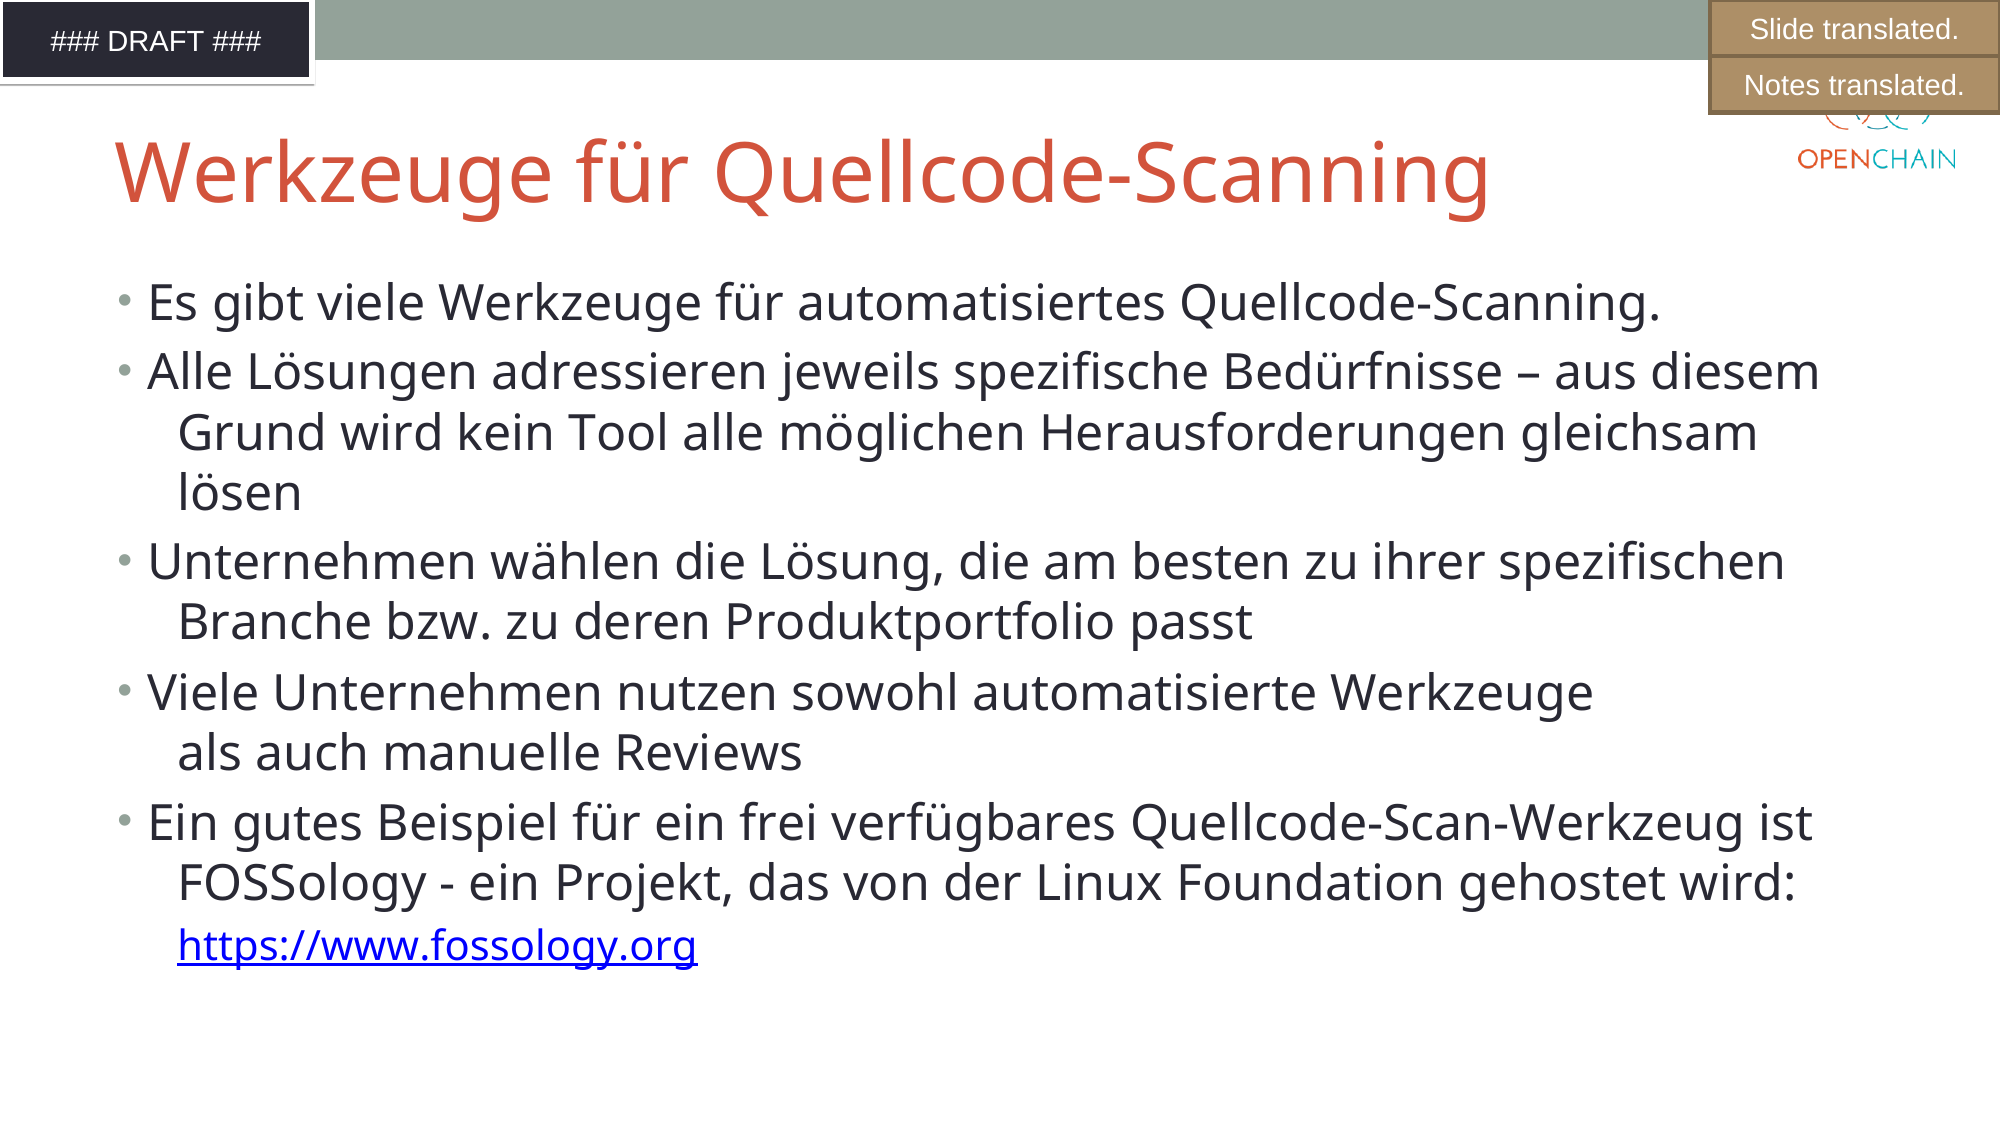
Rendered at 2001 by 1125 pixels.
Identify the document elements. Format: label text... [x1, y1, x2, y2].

title Werkzeuge für Quellcode-Scanning [99, 87, 1900, 251]
list Es gibt viele Werkzeuge für automatisiertes Quellcode-Scanning. Alle Lösungen adressieren jeweils spezifische Bedürfnisse – aus diesem Grund wird kein Tool alle möglichen Herausforderungen gleichsam lösen Unternehmen wählen die Lösung, die am besten zu ihrer spezifischen Branche bzw. zu deren Produktportfolio passt Viele Unternehmen nutzen sowohl automatisierte Werkzeuge als auch manuelle Reviews Ein gutes Beispiel für ein frei verfügbares Quellcode-Scan-Werkzeug ist FOSSology - ein Projekt, das von der Linux Foundation gehostet wird: https://www.fossology.org [102, 262, 1898, 1075]
text_box Slide translated. [1710, 0, 2000, 56]
text_box Notes translated. [1710, 56, 2000, 113]
